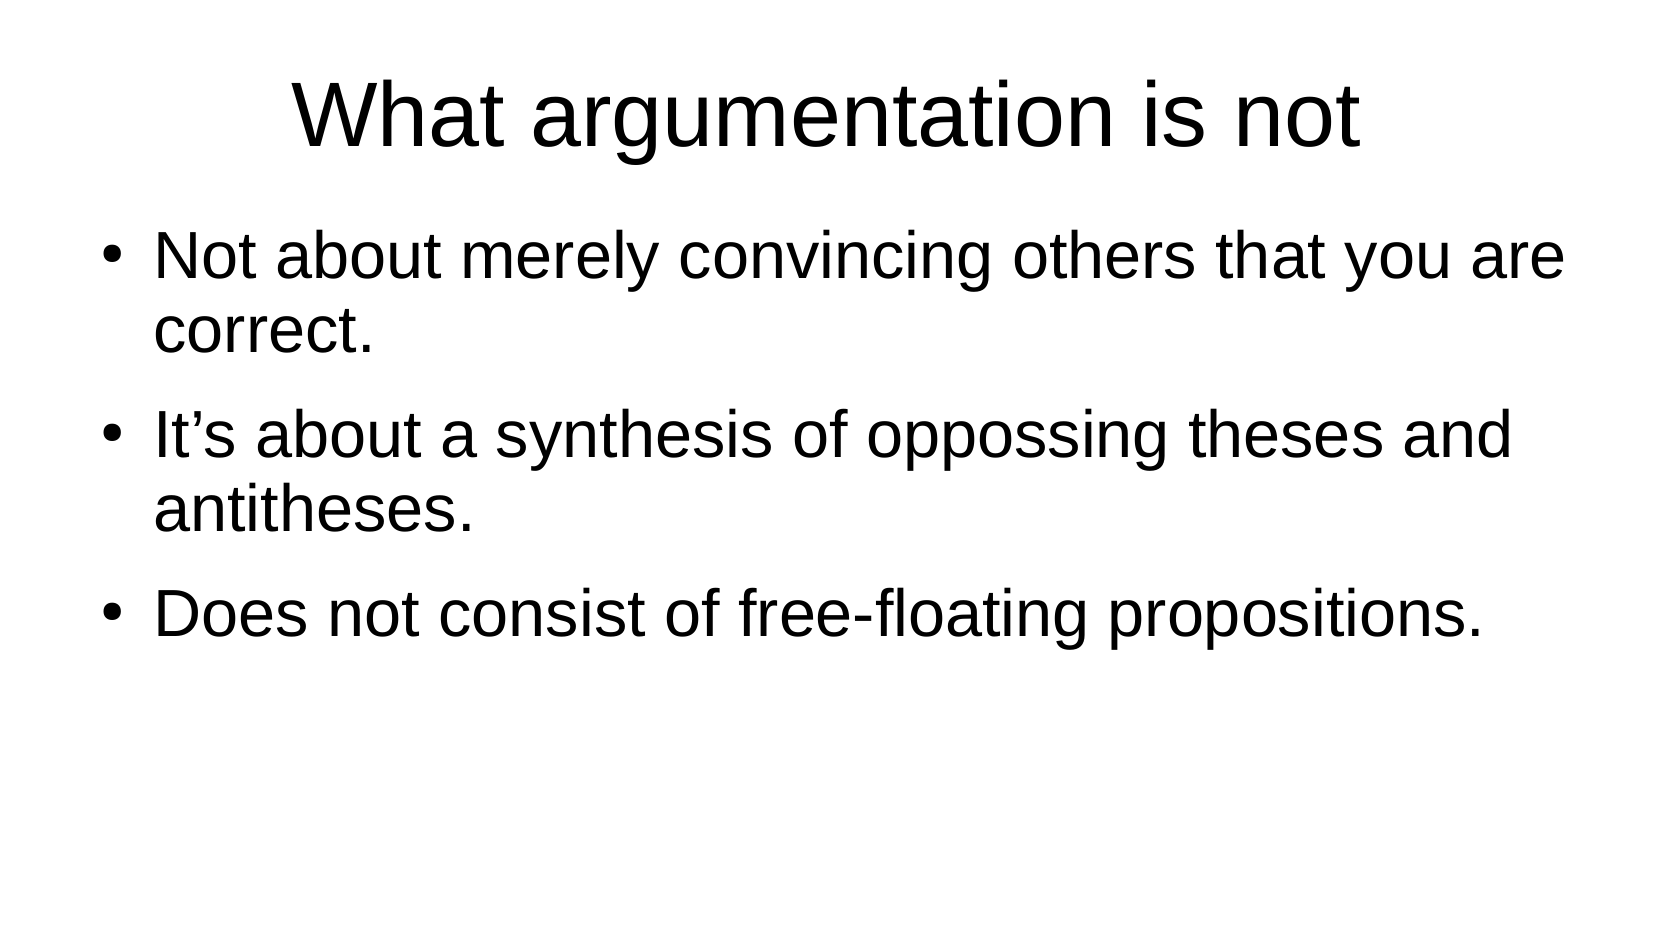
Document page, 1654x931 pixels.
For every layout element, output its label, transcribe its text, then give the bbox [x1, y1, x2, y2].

list Not about merely convincing others that you are correct. It’s about a synthesis of oppossing theses and antitheses. Does not consist of free-floating propositions. [82, 217, 1571, 758]
title What argumentation is not [82, 37, 1571, 193]
